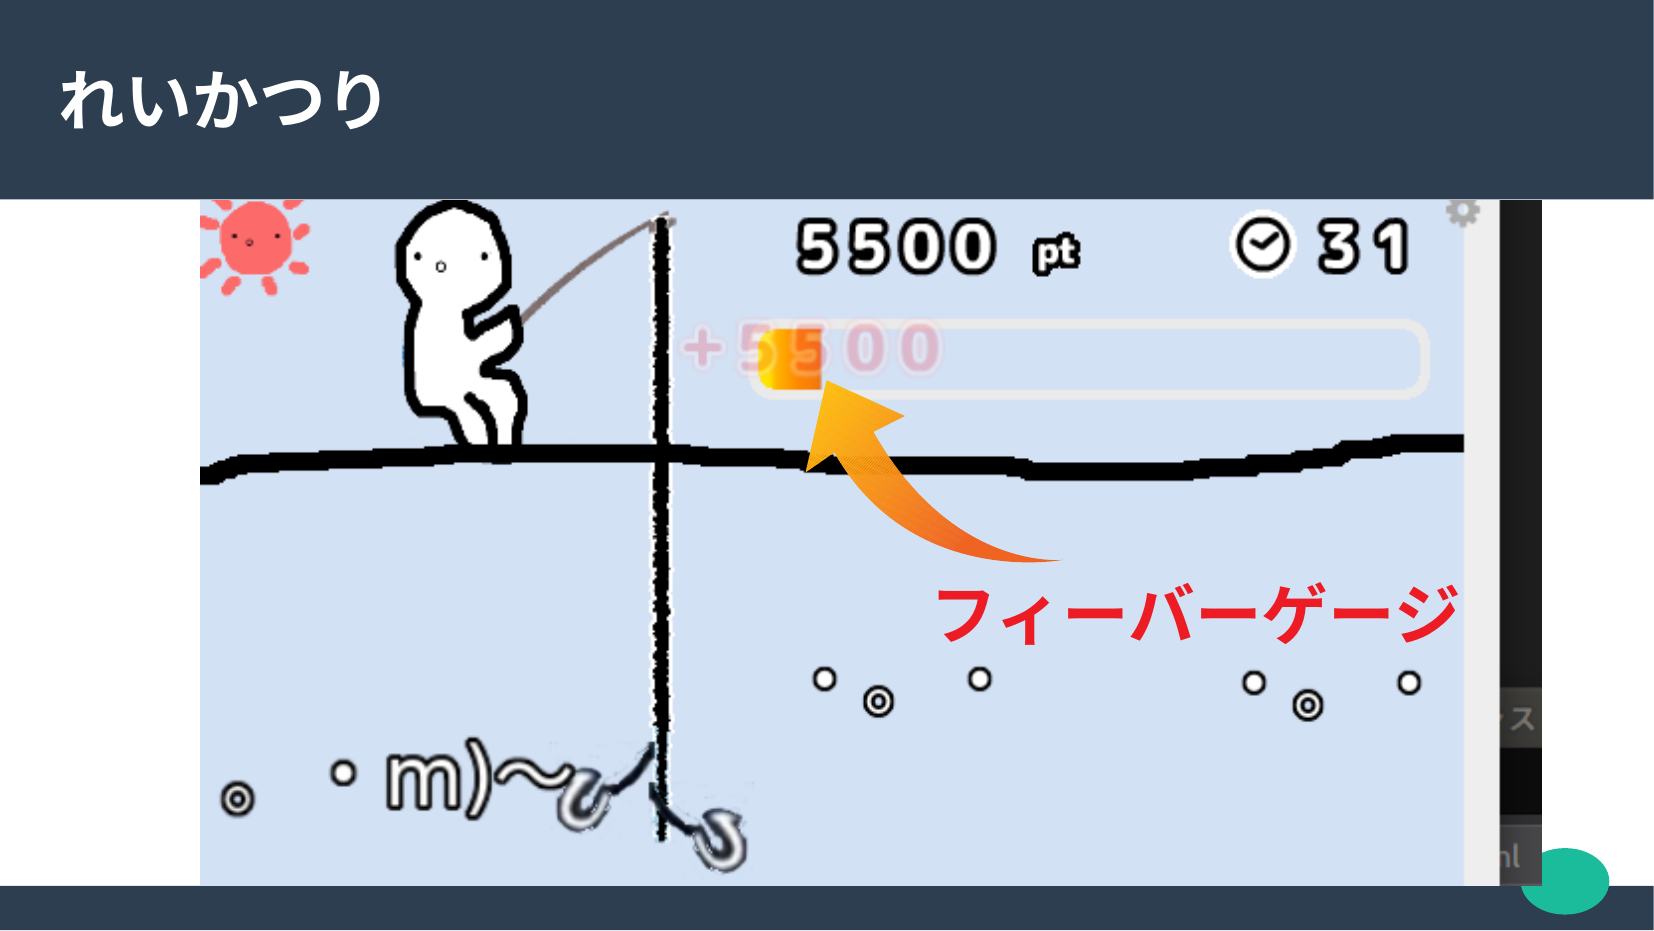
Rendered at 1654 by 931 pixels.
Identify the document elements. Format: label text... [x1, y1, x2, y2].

picture [200, 200, 1542, 886]
text_box フィーバーゲージ [915, 555, 1489, 759]
title れいかつり [59, 37, 1595, 155]
